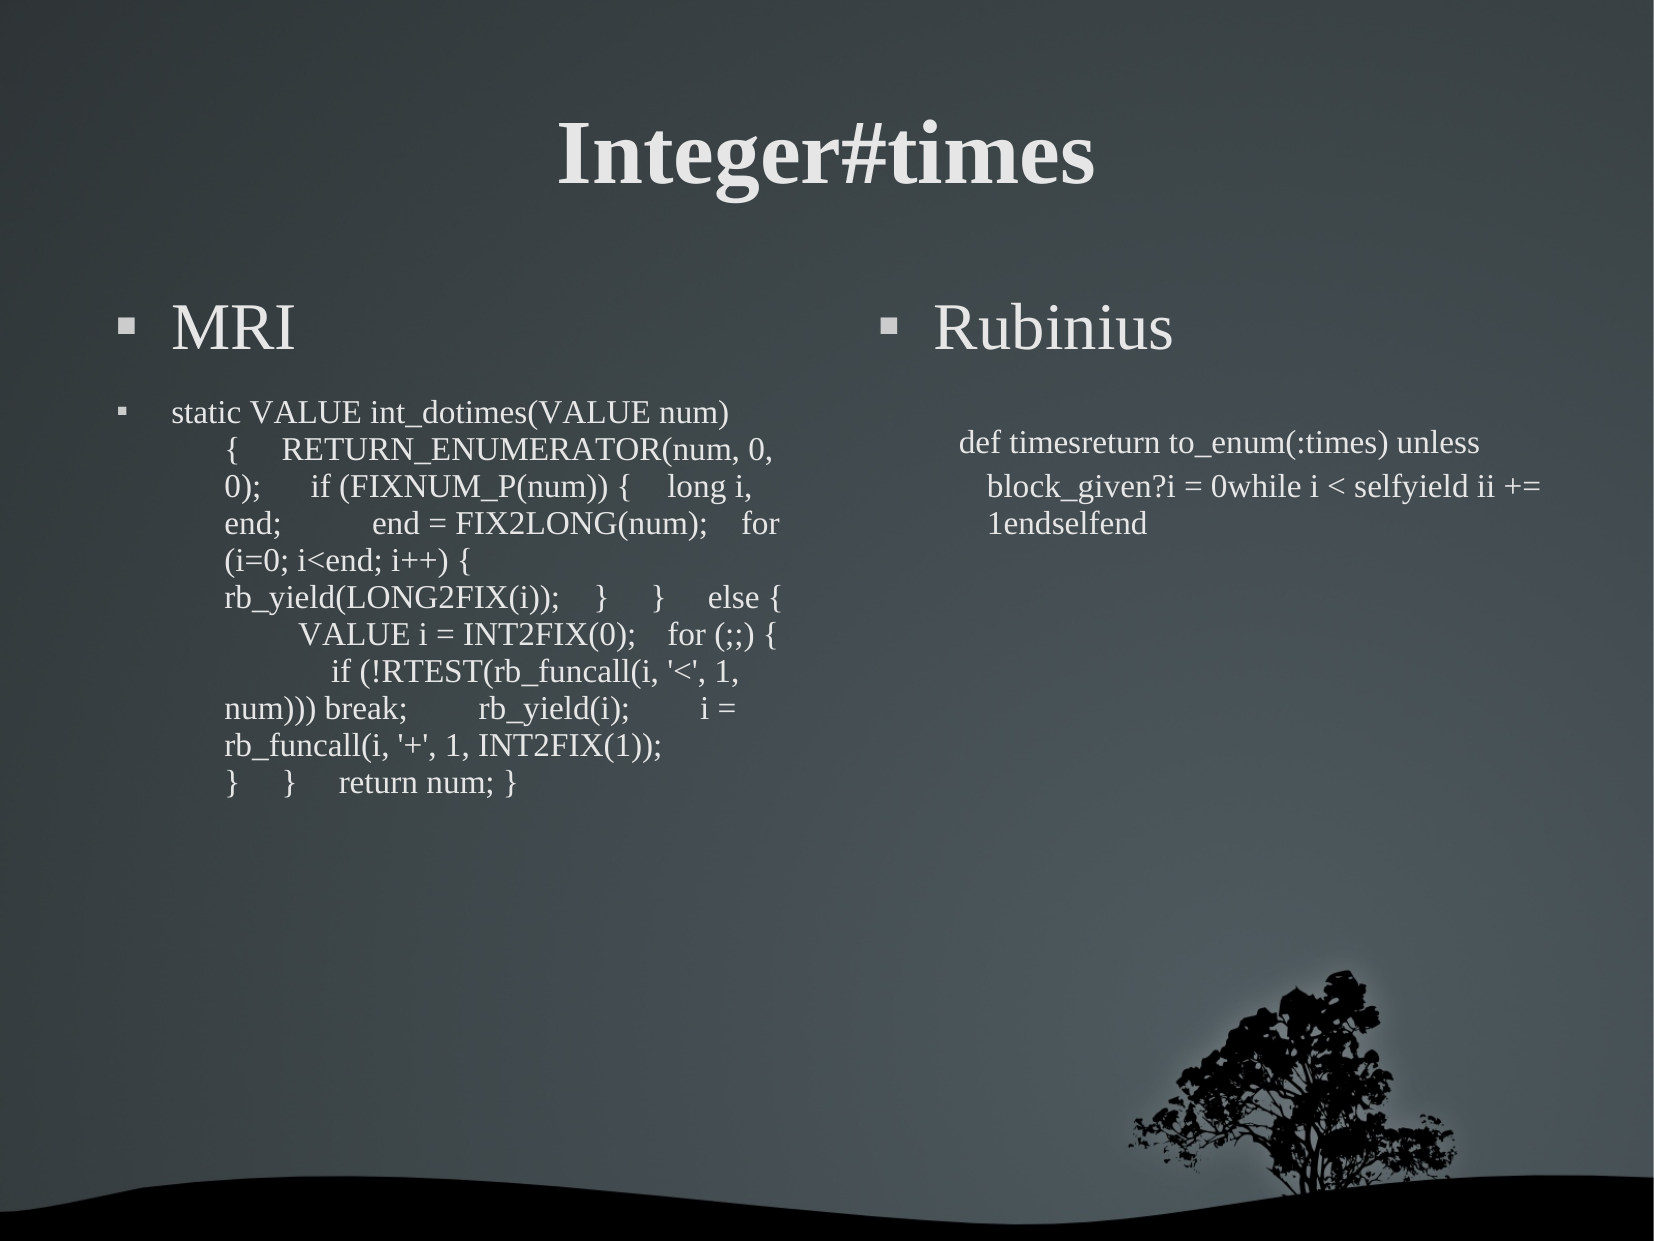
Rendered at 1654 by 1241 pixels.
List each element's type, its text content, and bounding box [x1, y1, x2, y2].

list Rubinius def timesreturn to_enum(:times) unless block_given?i = 0while i < selfyield ii += 1endselfend [845, 290, 1572, 1094]
title Integer#times [82, 49, 1571, 257]
picture [0, 0, 1654, 1241]
list MRI static VALUE int_dotimes(VALUE num) { RETURN_ENUMERATOR(num, 0, 0); if (FIXNUM_P(num)) { long i, end; end = FIX2LONG(num); for (i=0; i<end; i++) { rb_yield(LONG2FIX(i)); } } else { VALUE i = INT2FIX(0); for (;;) { if (!RTEST(rb_funcall(i, '<', 1, num))) break; rb_yield(i); i = rb_funcall(i, '+', 1, INT2FIX(1)); } } return num; } [82, 290, 809, 1109]
